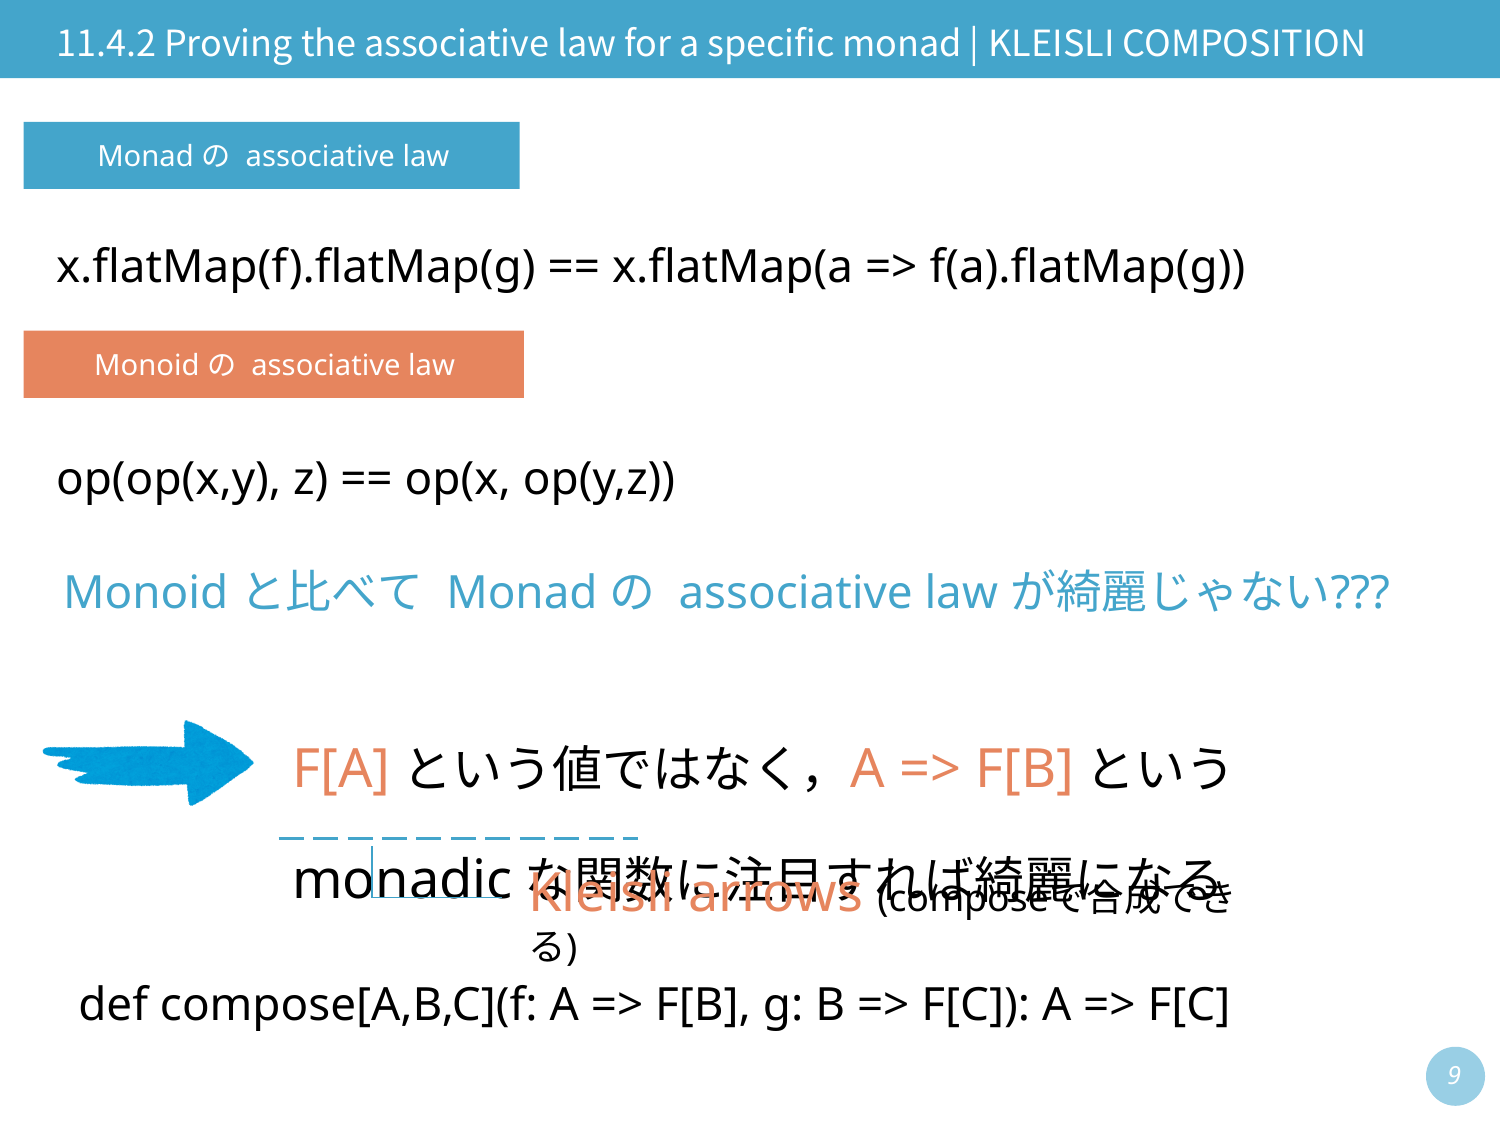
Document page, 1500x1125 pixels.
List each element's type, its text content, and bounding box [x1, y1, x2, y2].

text_box def compose[A,B,C](f: A => F[B], g: B => F[C]): A => F[C] [63, 963, 1418, 1028]
text_box [23, 121, 520, 189]
text_box [23, 389, 524, 398]
slide_number <number> [1424, 1046, 1484, 1107]
text_box [23, 330, 524, 339]
text_box F[A] という値ではなく，A => F[B] という monadic な関数に注目すれば綺麗になる [277, 685, 1400, 875]
title 11.4.2 Proving the associative law for a specific monad | KLEISLI COMPOSITION [41, 7, 1392, 76]
text_box Monoid の associative law [23, 339, 526, 389]
text_box Kleisli arrows (composeで合成できる) [513, 850, 1264, 976]
picture [35, 708, 260, 819]
text_box Monad の associative law [27, 130, 519, 181]
text_box x.flatMap(f).flatMap(g) == x.flatMap(a => f(a).flatMap(g)) [41, 225, 1436, 302]
text_box Monoid と比べて Monad の associative law が綺麗じゃない??? [23, 555, 1430, 625]
text_box op(op(x,y), z) == op(x, op(y,z)) [41, 438, 821, 514]
